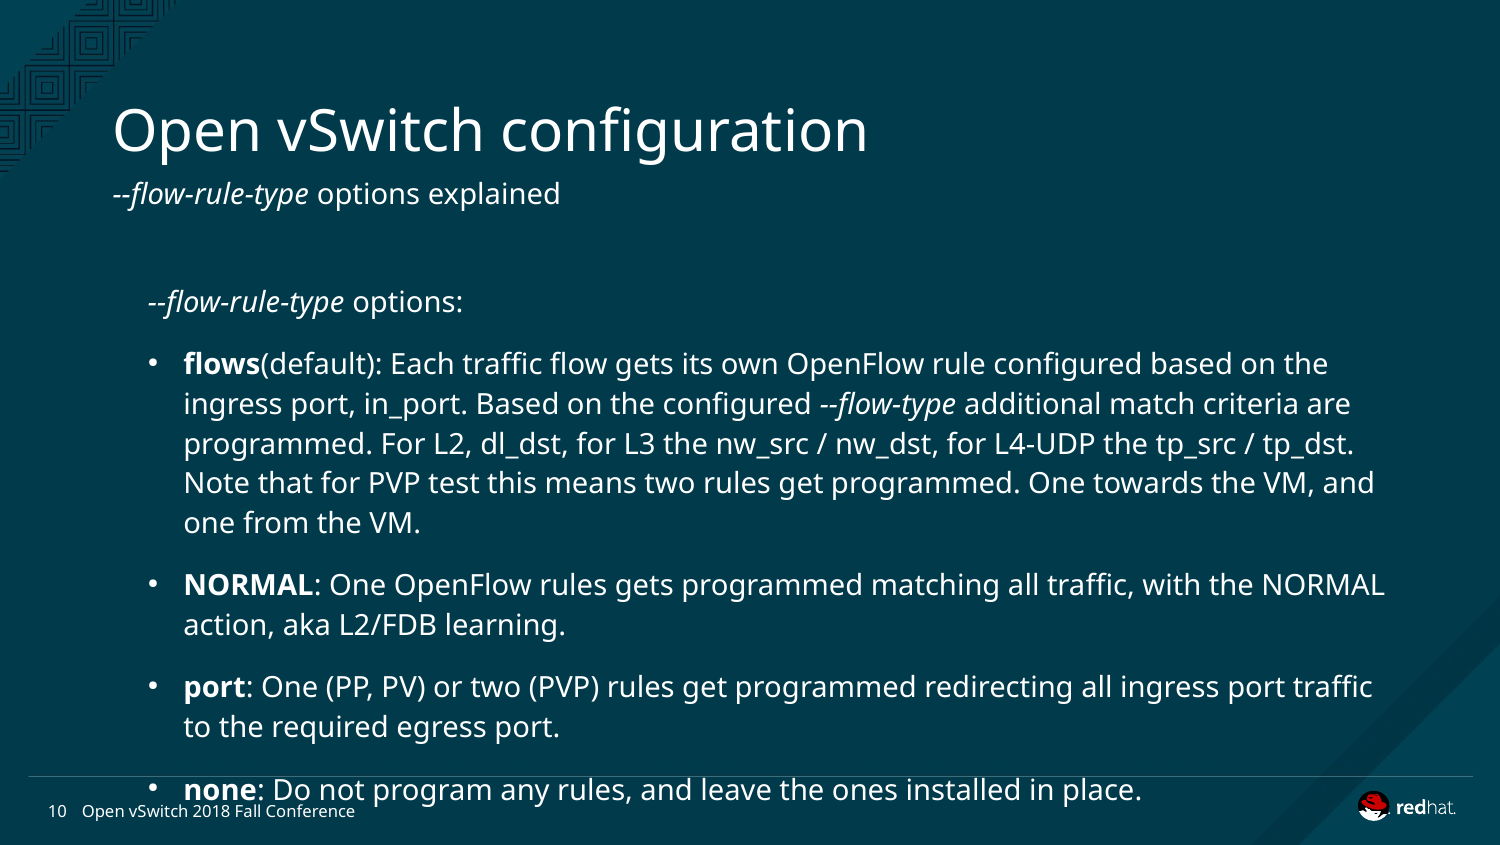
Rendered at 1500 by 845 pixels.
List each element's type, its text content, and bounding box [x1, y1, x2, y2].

text_box --flow-rule-type options: flows(default): Each traffic flow gets its own OpenFlow rule configured based on the ingress port, in_port. Based on the configured --flow-type additional match criteria are programmed. For L2, dl_dst, for L3 the nw_src / nw_dst, for L4-UDP the tp_src / tp_dst. Note that for PVP test this means two rules get programmed. One towards the VM, and one from the VM. NORMAL: One OpenFlow rules gets programmed matching all traffic, with the NORMAL action, aka L2/FDB learning. port: One (PP, PV) or two (PVP) rules get programmed redirecting all ingress port traffic to the required egress port. none: Do not program any rules, and leave the ones installed in place. [112, 281, 1388, 674]
subtitle --flow-rule-type options explained [112, 173, 1388, 237]
title Open vSwitch configuration [112, 0, 1388, 169]
picture [34, 774, 1312, 799]
picture [99, 38, 103, 49]
